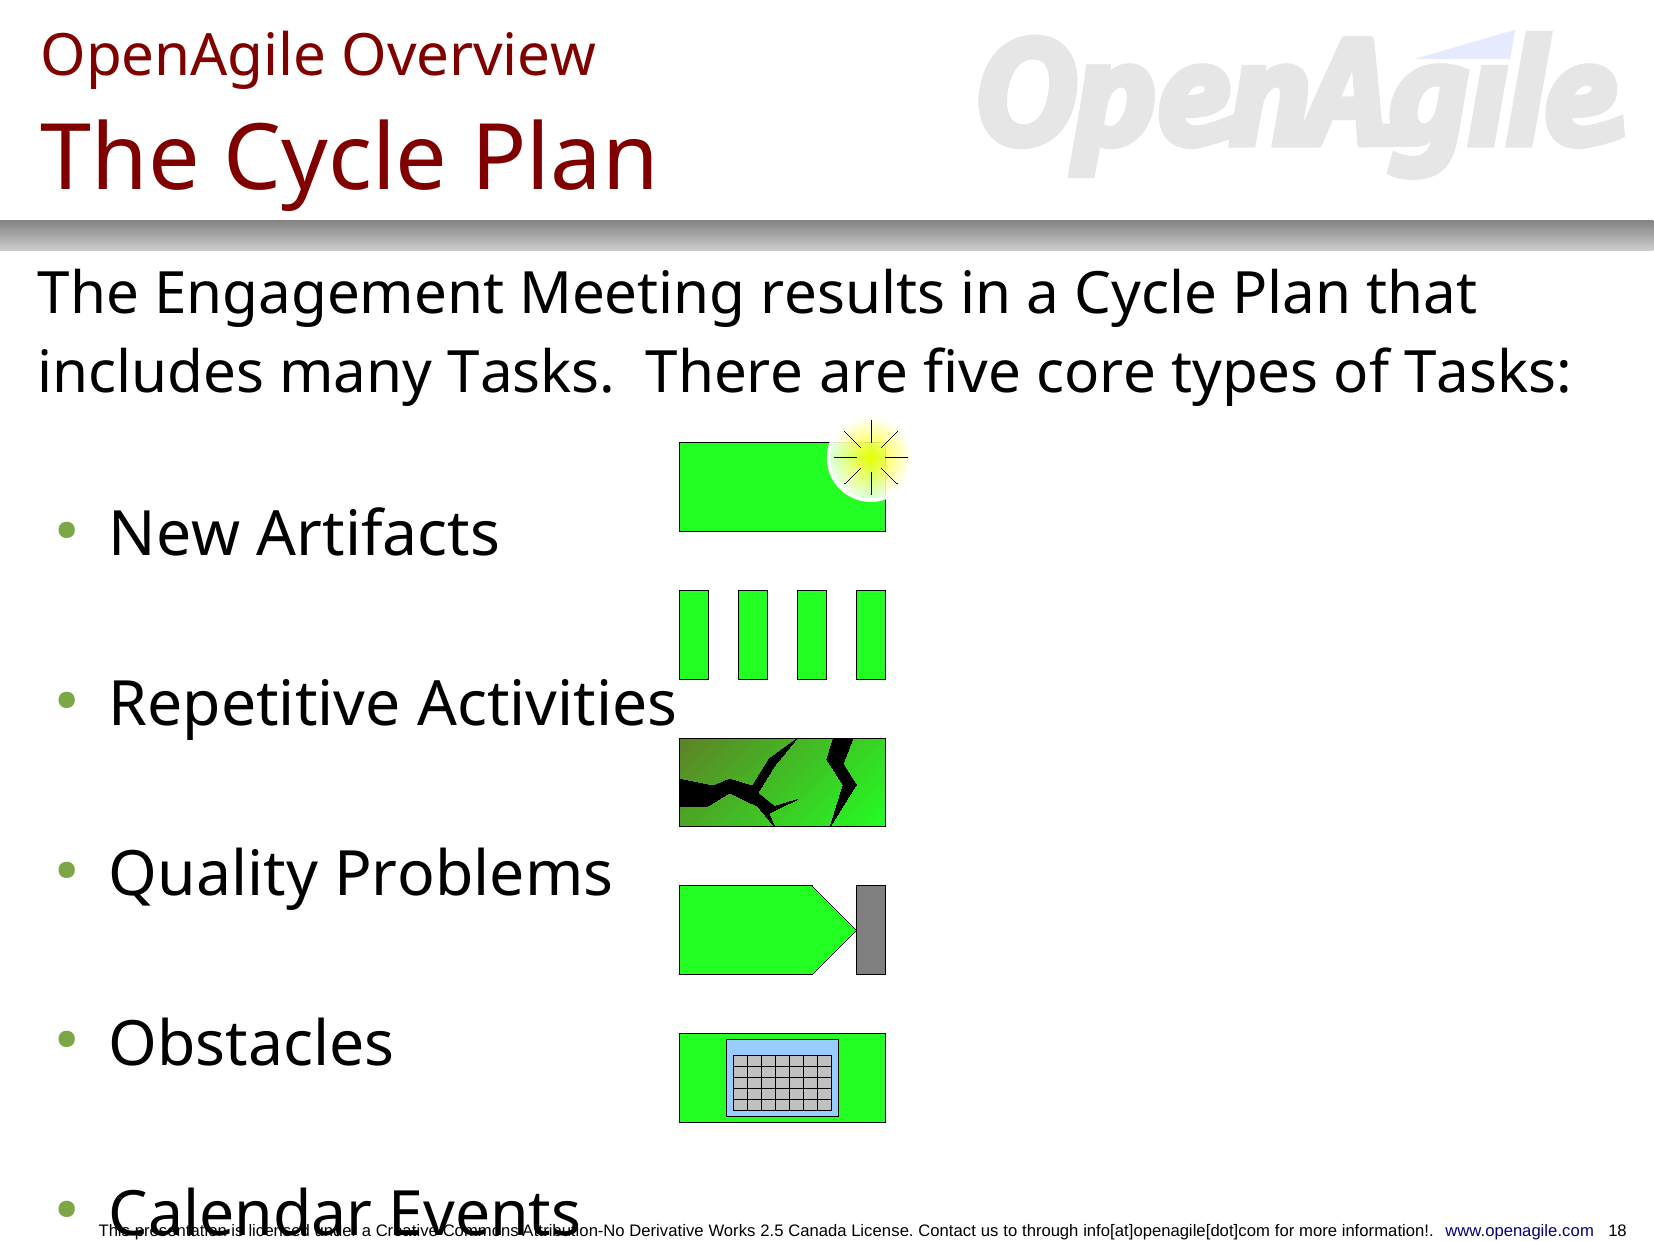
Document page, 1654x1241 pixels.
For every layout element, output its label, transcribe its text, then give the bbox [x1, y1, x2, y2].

text_box [797, 590, 827, 680]
text_box [679, 413, 916, 532]
text_box [679, 738, 886, 827]
text_box [738, 590, 768, 680]
text_box [679, 1033, 886, 1123]
text_box [856, 590, 886, 680]
title OpenAgile Overview The Cycle Plan [40, 8, 1654, 222]
list The Engagement Meeting results in a Cycle Plan that includes many Tasks. There are five core types of Tasks: New Artifacts Repetitive Activities Quality Problems Obstacles Calendar Events [37, 251, 1654, 1177]
text_box [679, 885, 886, 975]
text_box [679, 590, 709, 680]
